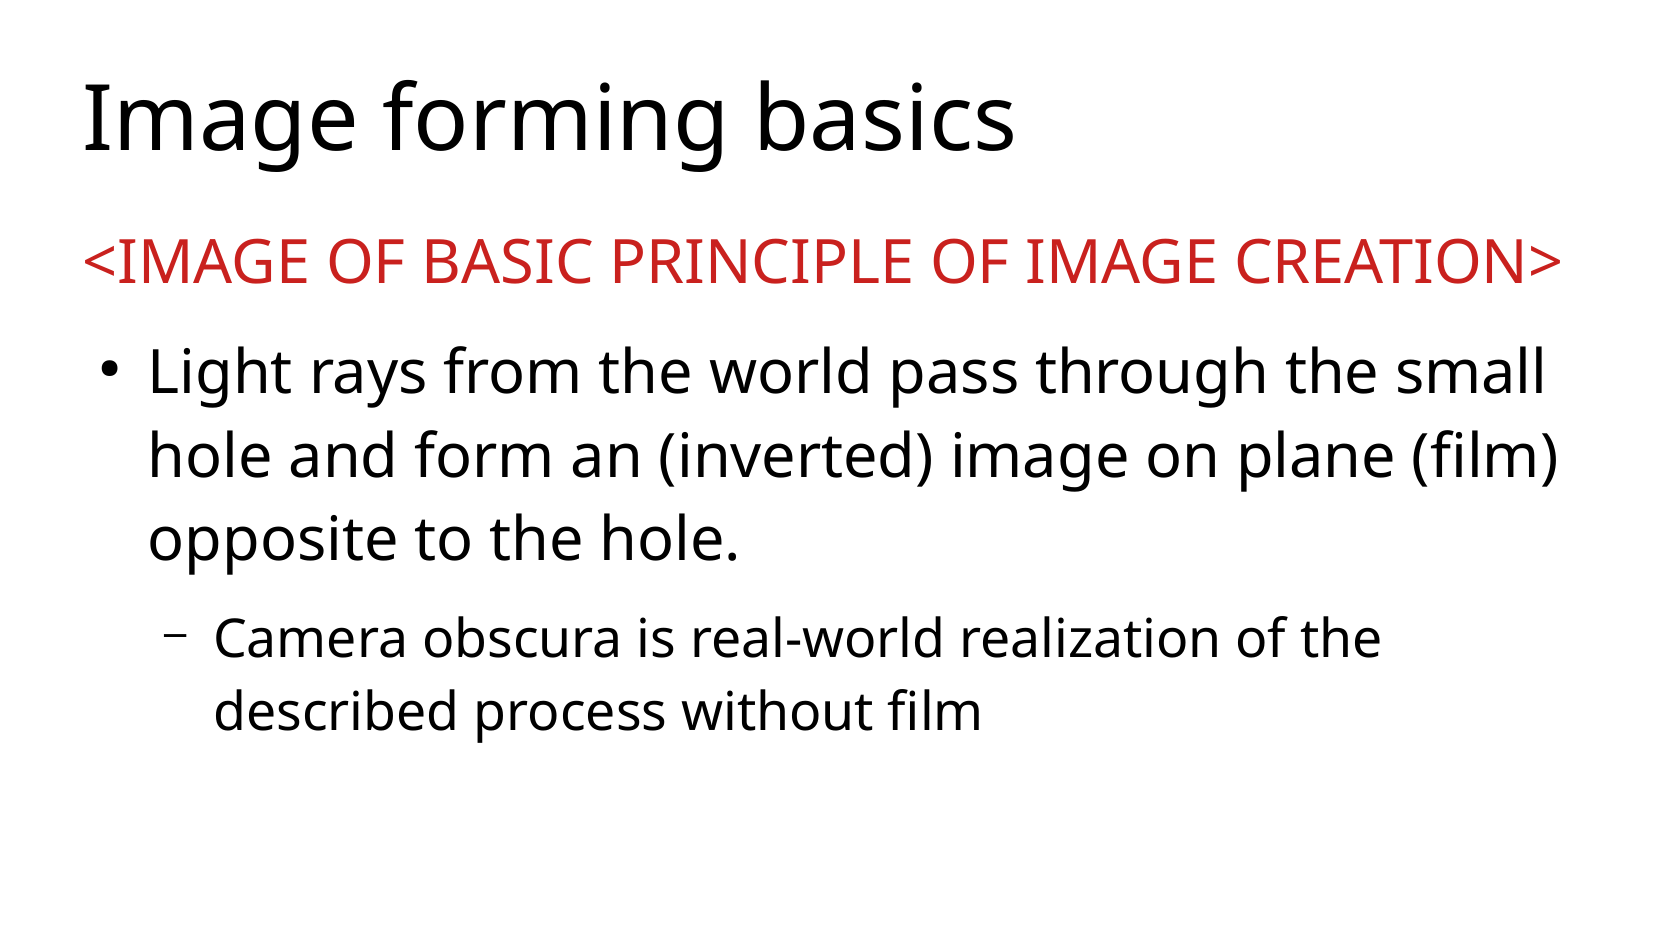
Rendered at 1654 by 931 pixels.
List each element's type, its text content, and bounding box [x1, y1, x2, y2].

list <IMAGE OF BASIC PRINCIPLE OF IMAGE CREATION> Light rays from the world pass through the small hole and form an (inverted) image on plane (film) opposite to the hole. Camera obscura is real-world realization of the described process without film [82, 217, 1571, 758]
title Image forming basics [82, 37, 1571, 193]
